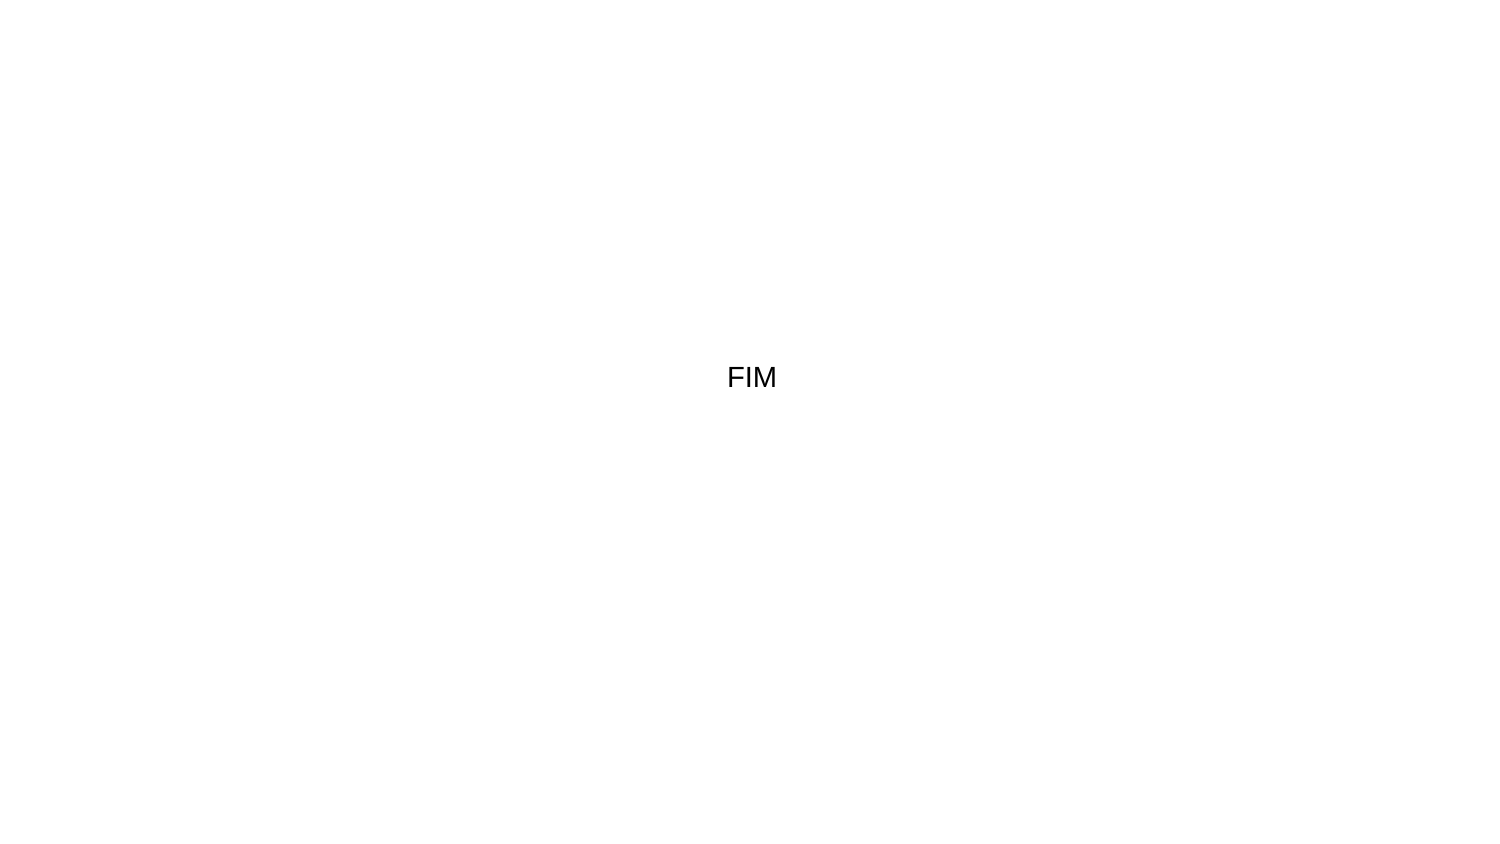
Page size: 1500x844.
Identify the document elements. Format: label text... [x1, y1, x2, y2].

title FIM [79, 328, 1426, 427]
